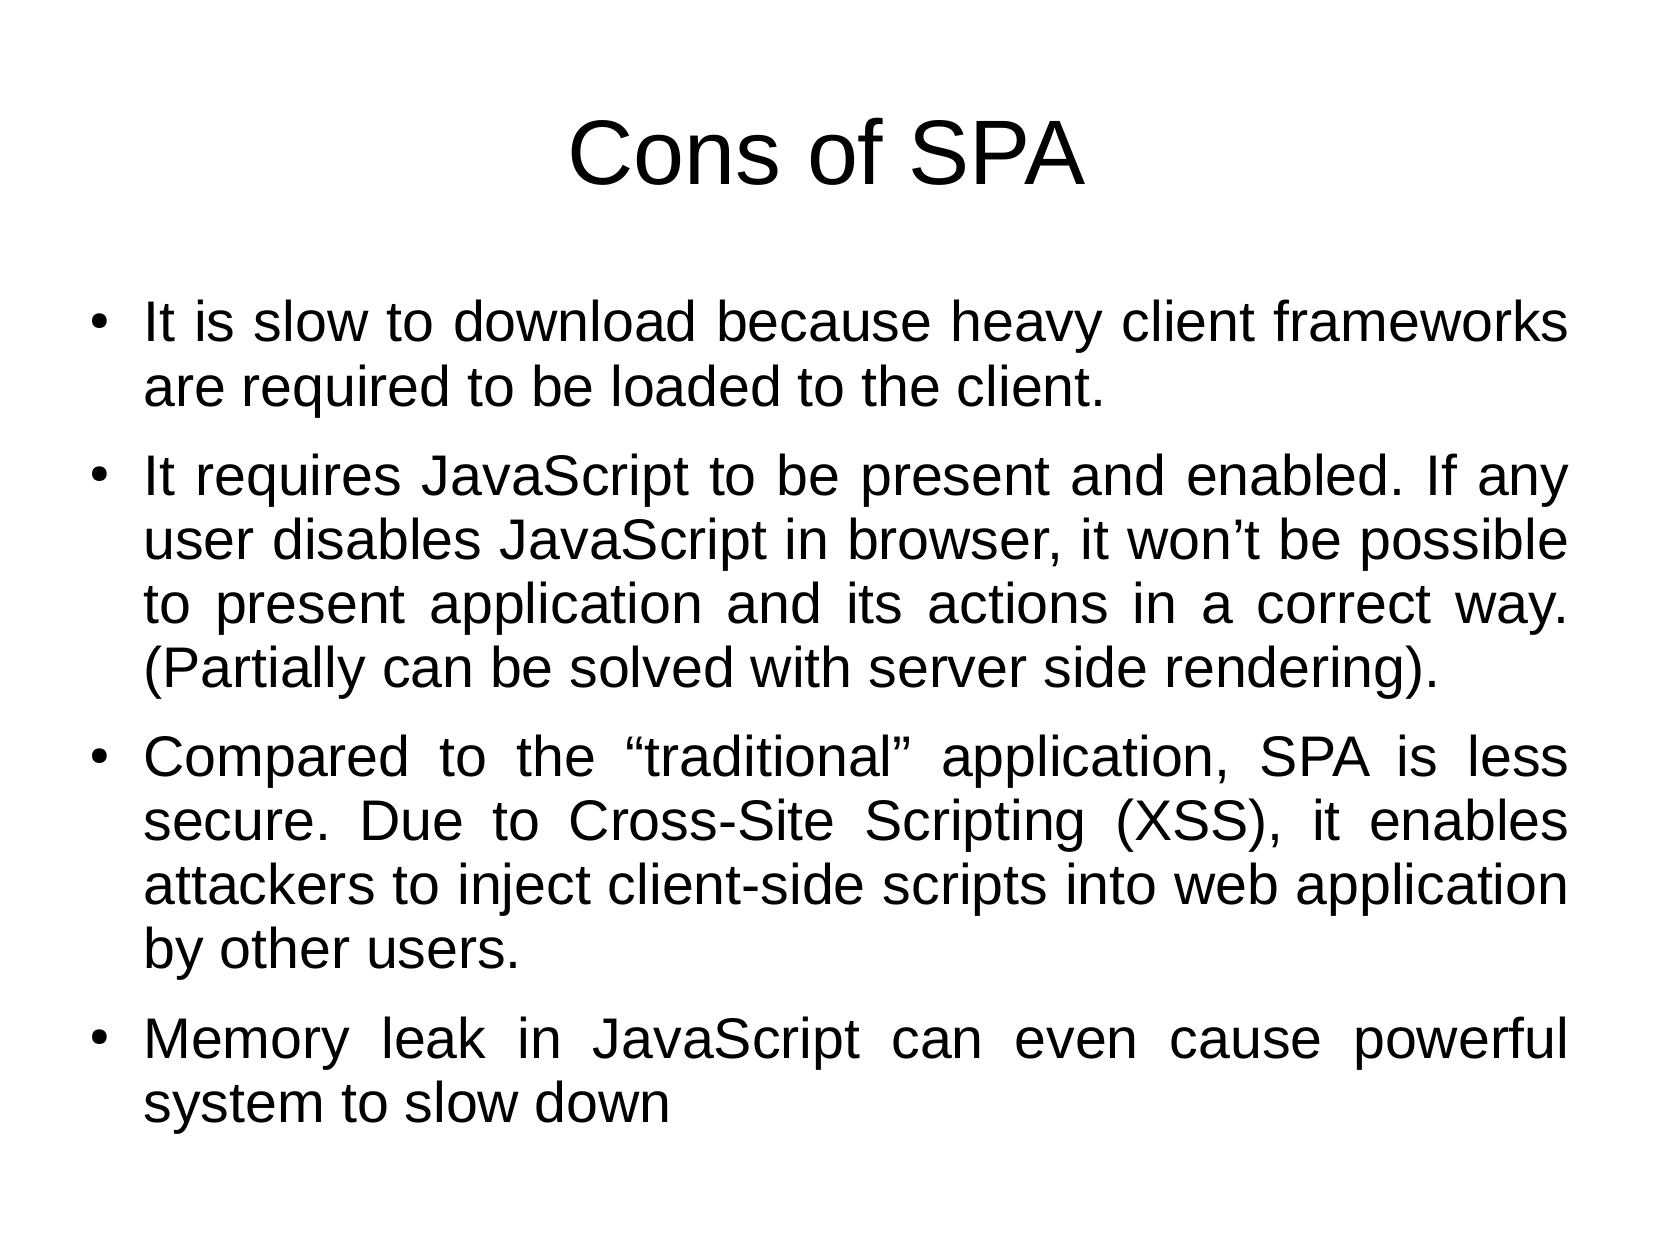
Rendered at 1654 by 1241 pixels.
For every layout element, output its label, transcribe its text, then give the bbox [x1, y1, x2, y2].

list It is slow to download because heavy client frameworks are required to be loaded to the client. It requires JavaScript to be present and enabled. If any user disables JavaScript in browser, it won’t be possible to present application and its actions in a correct way. (Partially can be solved with server side rendering). Compared to the “traditional” application, SPA is less secure. Due to Cross-Site Scripting (XSS), it enables attackers to inject client-side scripts into web application by other users. Memory leak in JavaScript can even cause powerful system to slow down [82, 290, 1571, 1186]
title Cons of SPA [82, 49, 1571, 257]
